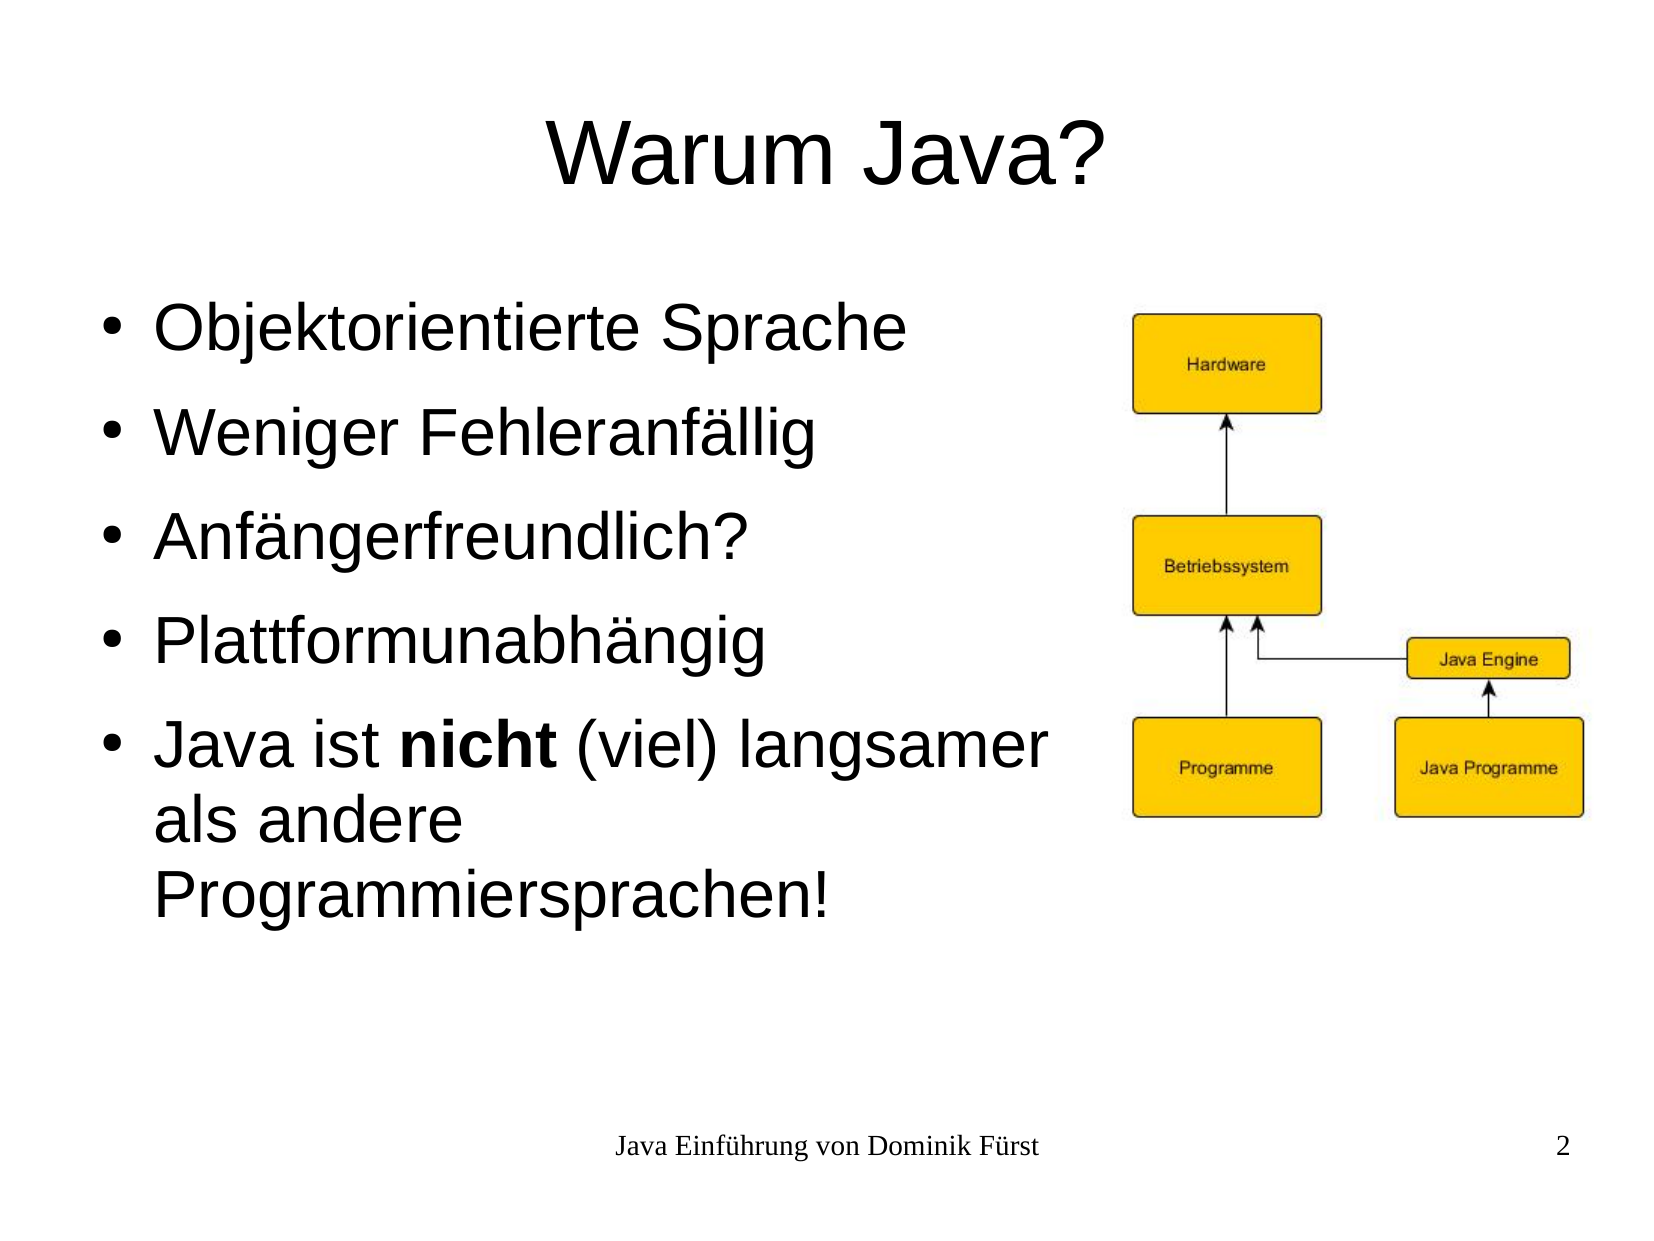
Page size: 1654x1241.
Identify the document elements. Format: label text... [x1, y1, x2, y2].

picture [1110, 291, 1607, 839]
list Objektorientierte Sprache Weniger Fehleranfällig Anfängerfreundlich? Plattformunabhängig Java ist nicht (viel) langsamer als andere Programmiersprachen! [82, 290, 1063, 1010]
title Warum Java? [82, 49, 1571, 257]
